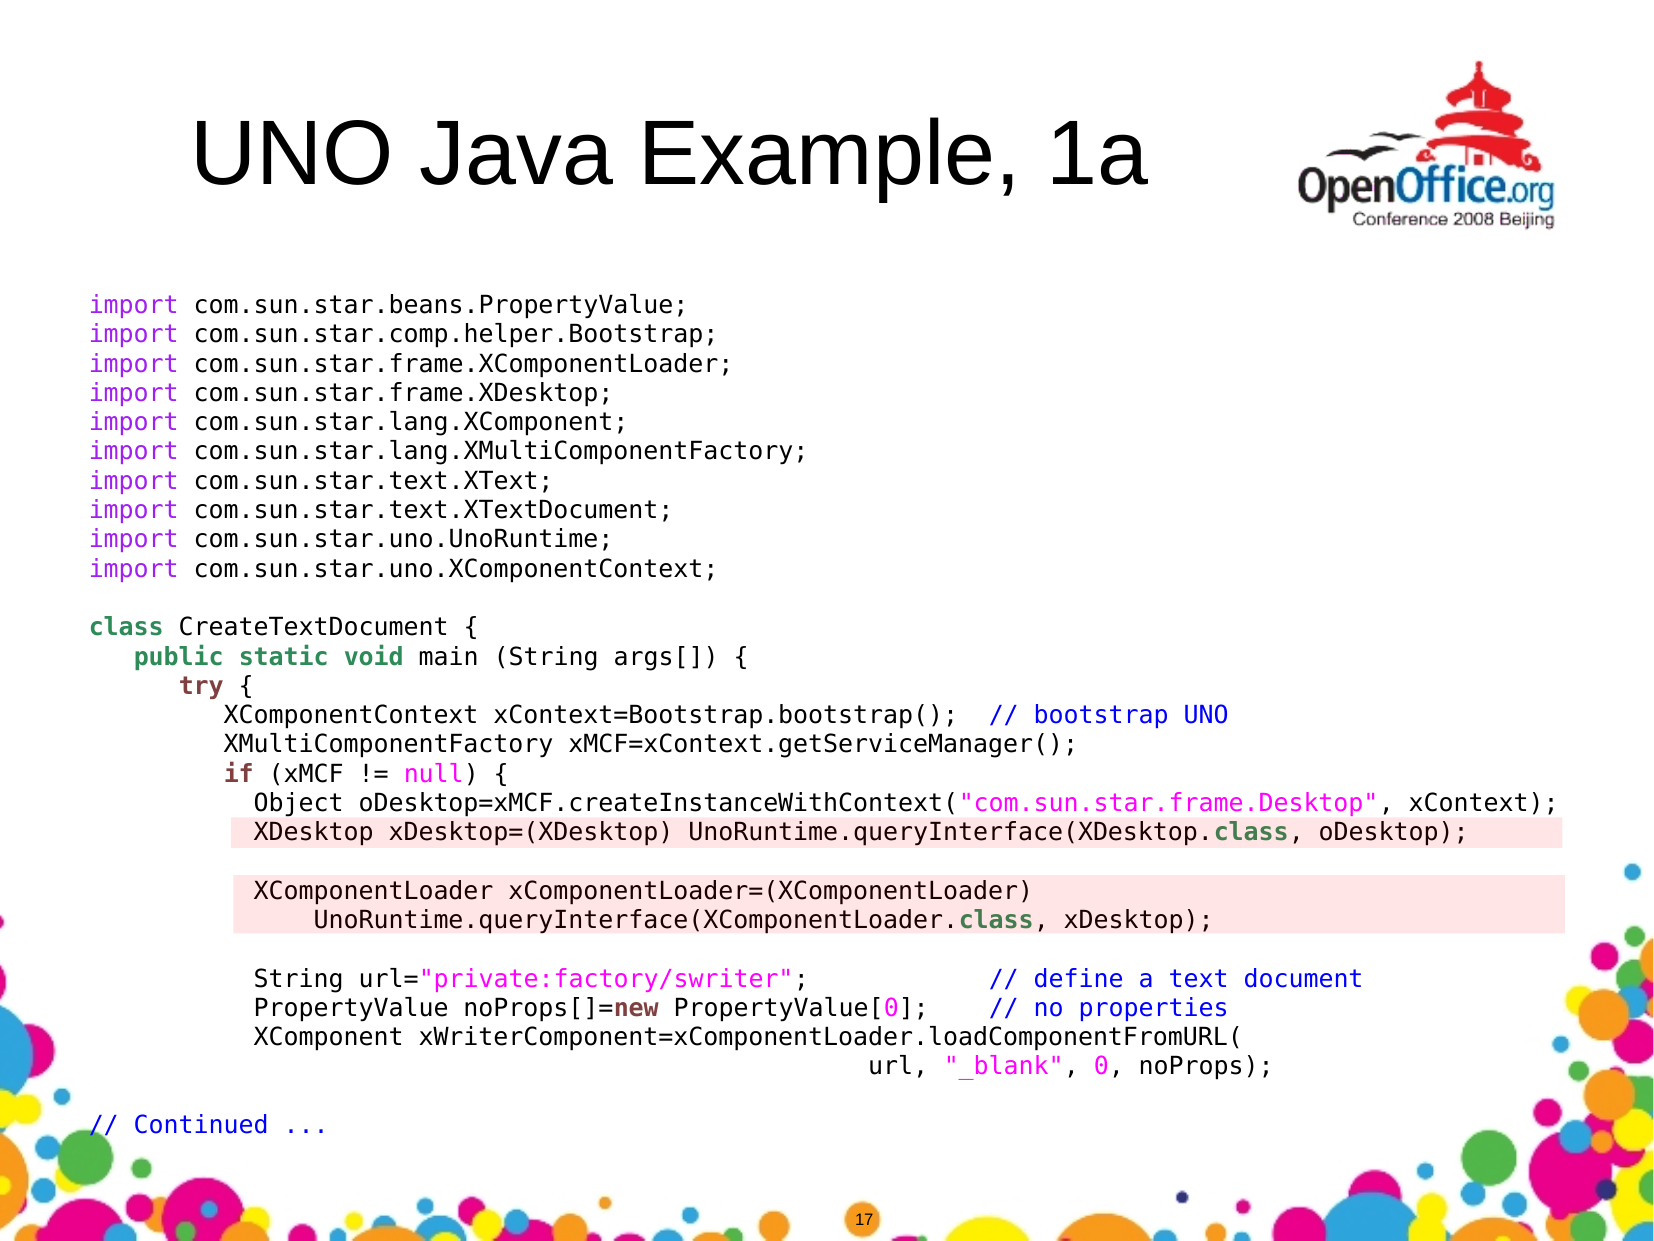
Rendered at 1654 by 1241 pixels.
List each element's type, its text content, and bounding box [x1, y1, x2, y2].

picture [0, 810, 1654, 1241]
text_box [233, 875, 1565, 934]
text_box [230, 817, 1563, 848]
title UNO Java Example, 1a [82, 56, 1258, 250]
list import com.sun.star.beans.PropertyValue; import com.sun.star.comp.helper.Bootstrap; import com.sun.star.frame.XComponentLoader; import com.sun.star.frame.XDesktop; import com.sun.star.lang.XComponent; import com.sun.star.lang.XMultiComponentFactory; import com.sun.star.text.XText; import com.sun.star.text.XTextDocument; import com.sun.star.uno.UnoRuntime; import com.sun.star.uno.XComponentContext; class CreateTextDocument { public static void main (String args[]) { try { XComponentContext xContext=Bootstrap.bootstrap(); // bootstrap UNO XMultiComponentFactory xMCF=xContext.getServiceManager(); if (xMCF != null) { Object oDesktop=xMCF.createInstanceWithContext("com.sun.star.frame.Desktop", xContext); XDesktop xDesktop=(XDesktop) UnoRuntime.queryInterface(XDesktop.class, oDesktop); XComponentLoader xComponentLoader=(XComponentLoader) UnoRuntime.queryInterface(XComponentLoader.class, xDesktop); String url="private:factory/swriter"; // define a text document PropertyValue noProps[]=new PropertyValue[0]; // no properties XComponent xWriterComponent=xComponentLoader.loadComponentFromURL( url, "_blank", 0, noProps); // Continued ... [88, 290, 1577, 1140]
picture [1285, 51, 1569, 250]
